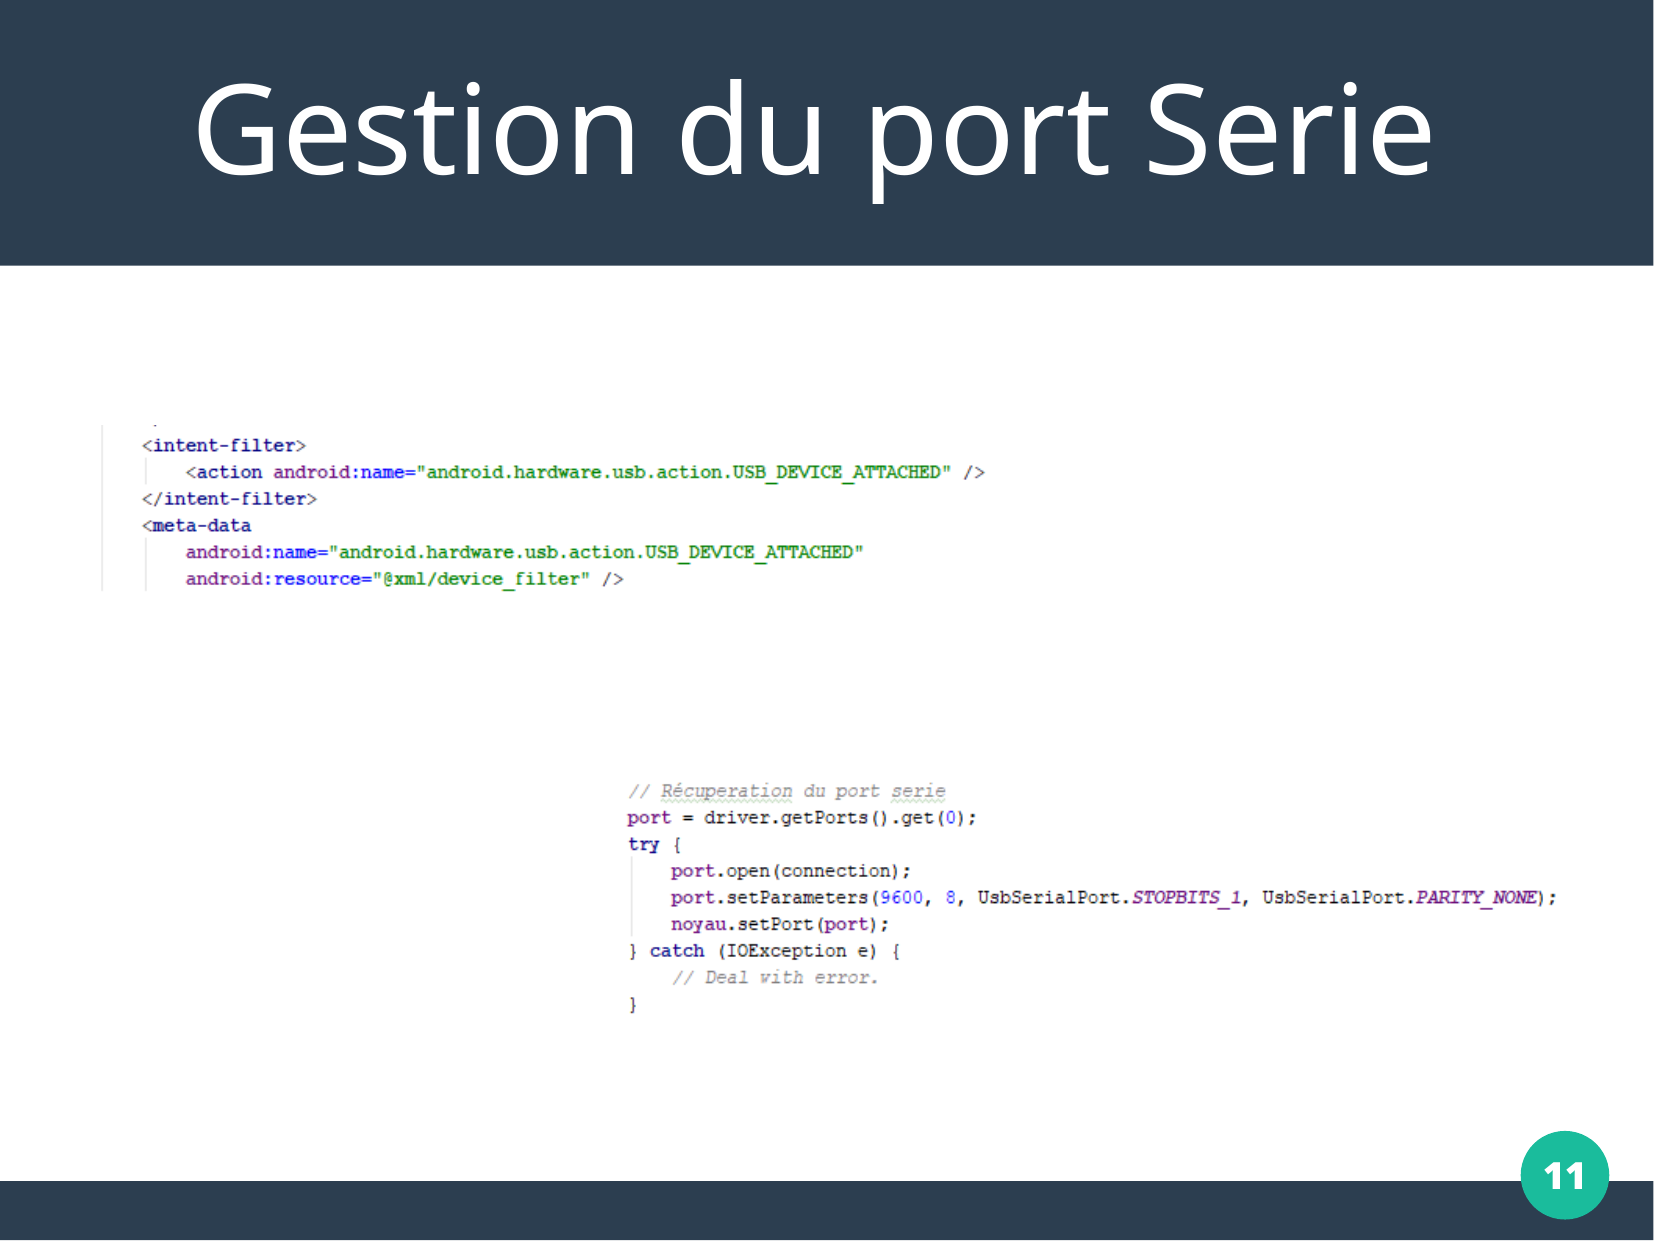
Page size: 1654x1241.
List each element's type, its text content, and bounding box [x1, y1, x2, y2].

picture [614, 761, 1579, 1040]
text_box Gestion du port Serie [23, 40, 1607, 213]
picture [75, 425, 993, 596]
